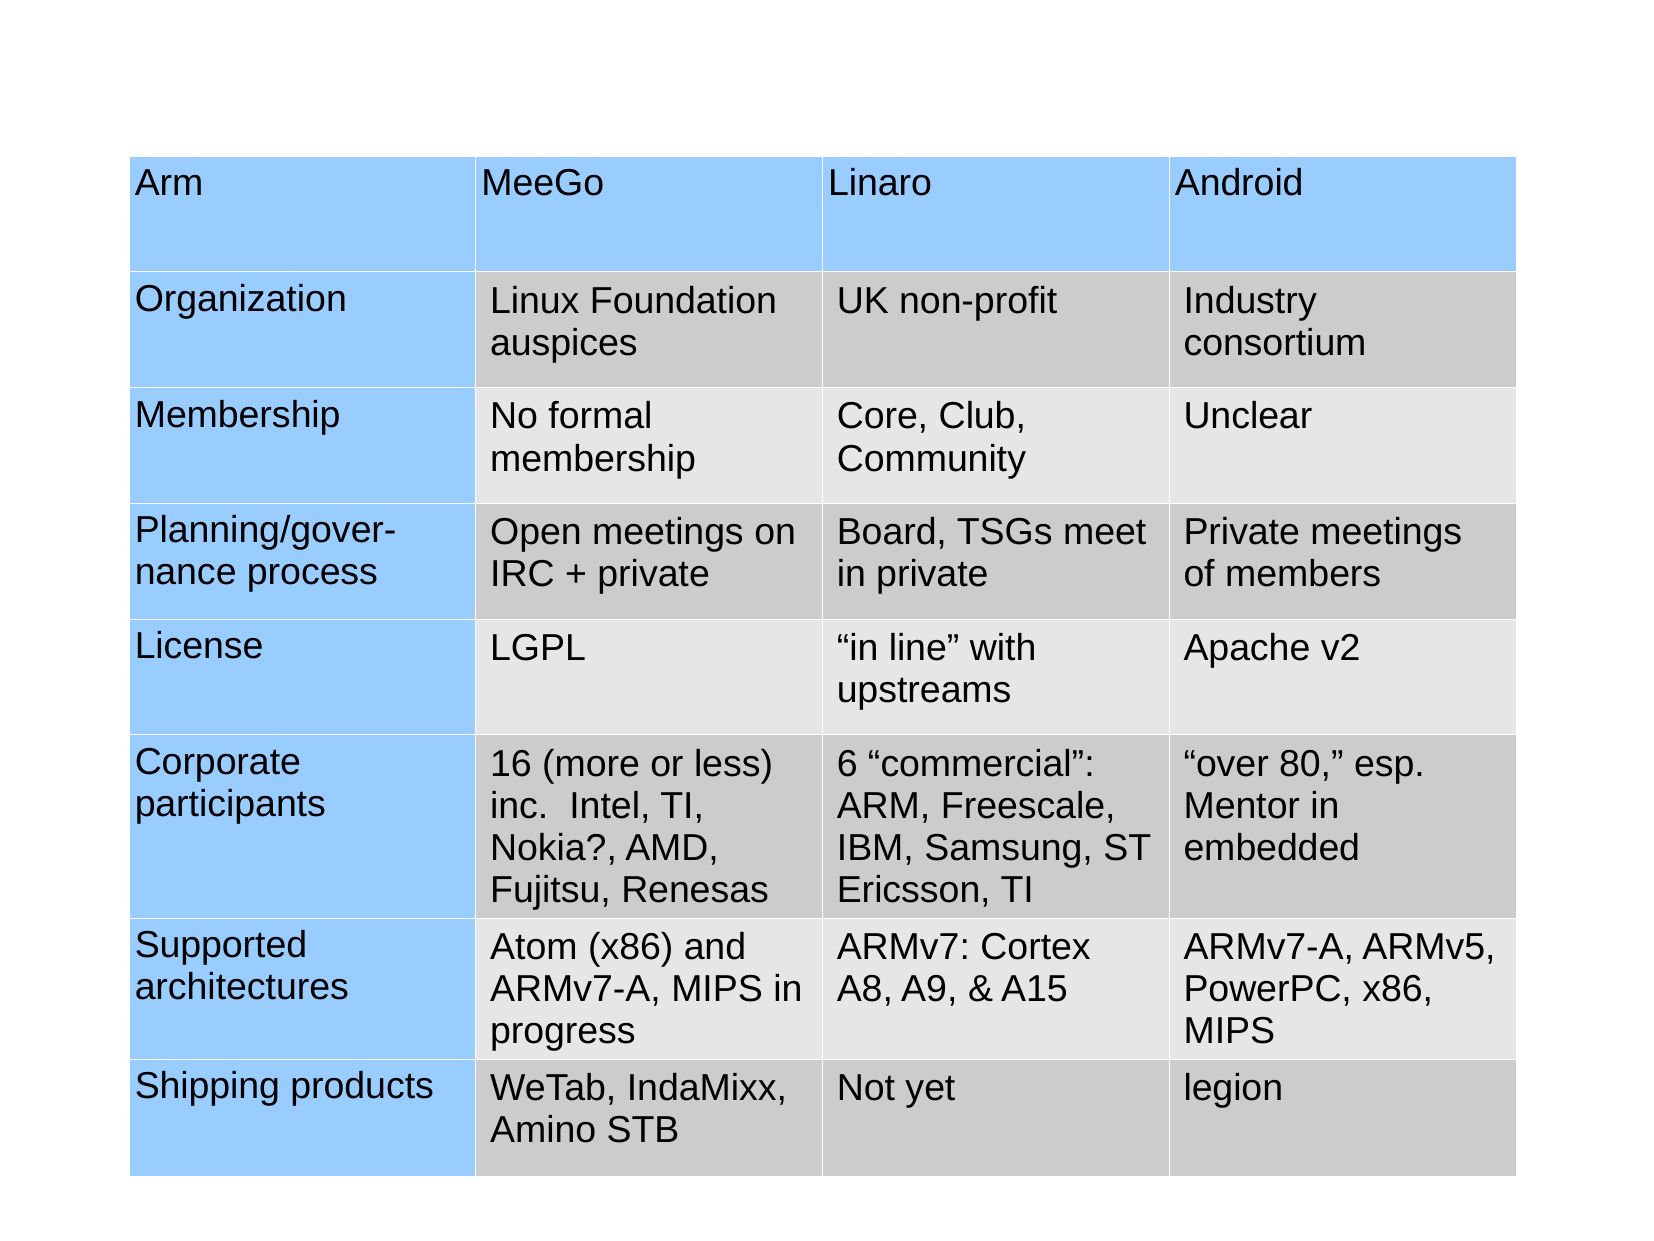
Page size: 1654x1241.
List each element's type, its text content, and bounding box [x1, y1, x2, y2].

table_cell LGPL [476, 620, 822, 734]
table_cell Apache v2 [1170, 620, 1516, 734]
table_header Arm [130, 157, 475, 271]
table_cell 16 (more or less) inc. Intel, TI, Nokia?, AMD, Fujitsu, Renesas [476, 735, 822, 918]
table_cell Supported architectures [130, 919, 475, 1059]
table_cell ARMv7-A, ARMv5, PowerPC, x86, MIPS [1170, 919, 1516, 1059]
table_cell Shipping products [130, 1060, 475, 1176]
table_header Linaro [823, 157, 1169, 271]
table_cell No formal membership [476, 388, 822, 503]
table_cell Core, Club, Community [823, 388, 1169, 503]
table_header Android [1170, 157, 1516, 271]
table_cell Unclear [1170, 388, 1516, 503]
table_cell Atom (x86) and ARMv7-A, MIPS in progress [476, 919, 822, 1059]
table_cell UK non-profit [823, 272, 1169, 387]
table_cell Organization [130, 272, 475, 387]
table_cell Open meetings on IRC + private [476, 504, 822, 619]
table_cell WeTab, IndaMixx, Amino STB [476, 1060, 822, 1176]
table_cell Not yet [823, 1060, 1169, 1176]
table_cell Planning/gover-nance process [130, 504, 475, 619]
table_cell Corporate participants [130, 735, 475, 918]
table_cell legion [1170, 1060, 1516, 1176]
table_cell Private meetings of members [1170, 504, 1516, 619]
table_cell “over 80,” esp. Mentor in embedded [1170, 735, 1516, 918]
table_cell Board, TSGs meet in private [823, 504, 1169, 619]
table_cell ARMv7: Cortex A8, A9, & A15 [823, 919, 1169, 1059]
table_cell Membership [130, 388, 475, 503]
table_cell Linux Foundation auspices [476, 272, 822, 387]
table_cell 6 “commercial”: ARM, Freescale, IBM, Samsung, ST Ericsson, TI [823, 735, 1169, 918]
table_cell License [130, 620, 475, 734]
table_cell Industry consortium [1170, 272, 1516, 387]
table_header MeeGo [476, 157, 822, 271]
table_cell “in line” with upstreams [823, 620, 1169, 734]
